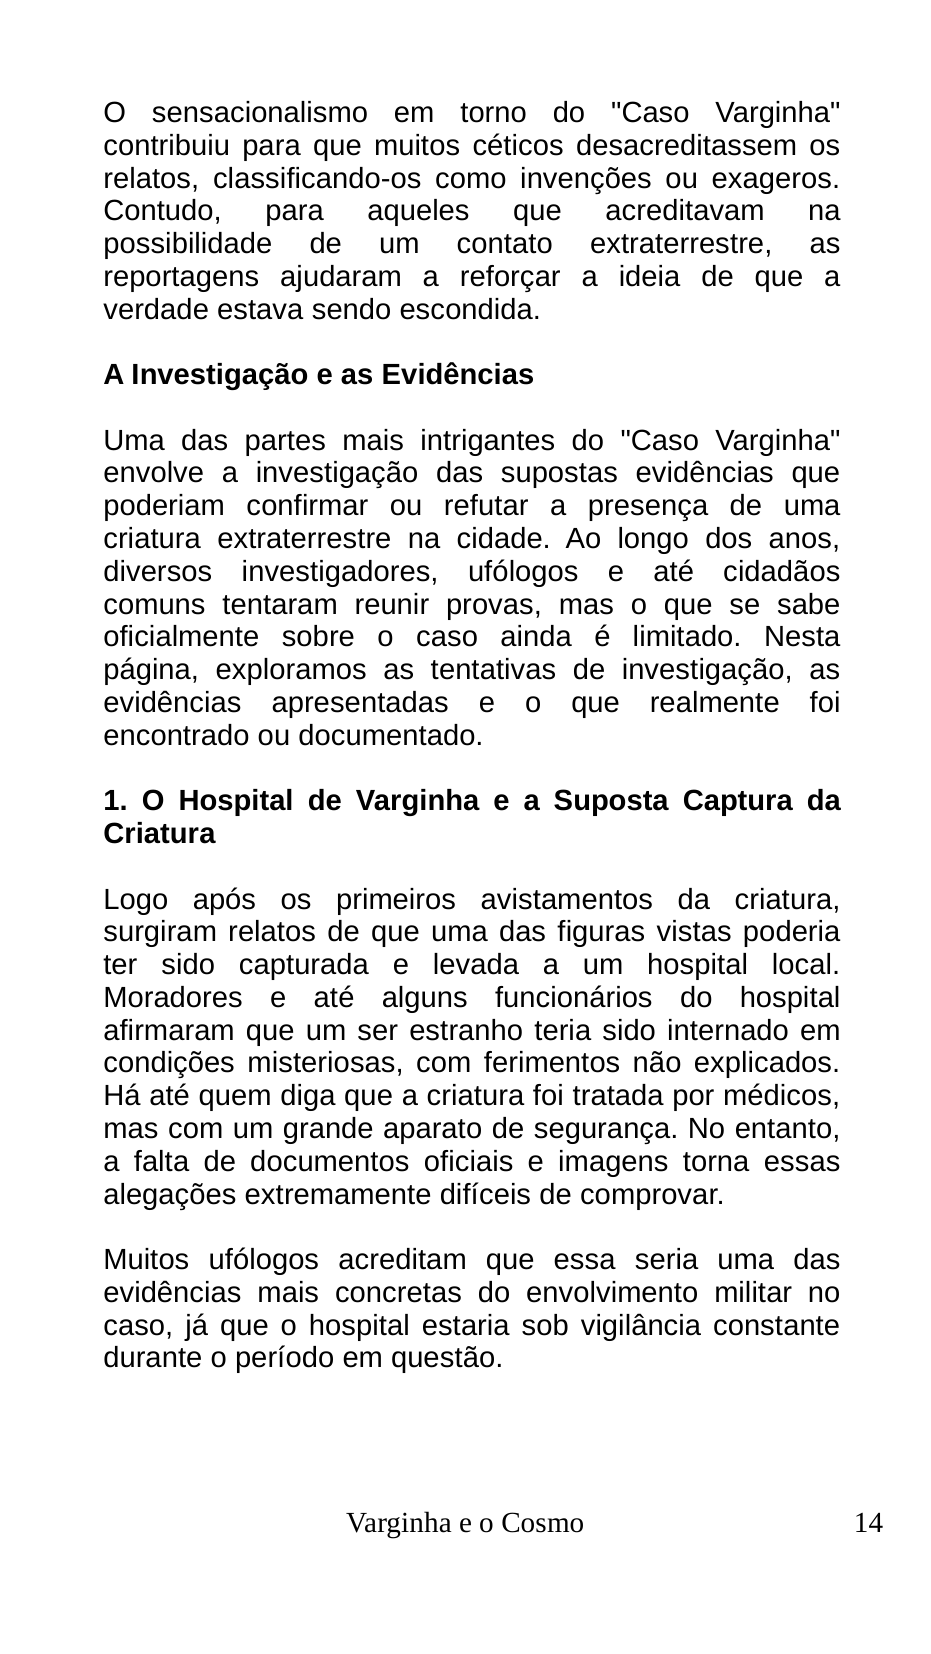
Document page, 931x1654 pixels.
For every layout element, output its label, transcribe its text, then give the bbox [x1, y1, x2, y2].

text_box O sensacionalismo em torno do "Caso Varginha" contribuiu para que muitos céticos desacreditassem os relatos, classificando-os como invenções ou exageros. Contudo, para aqueles que acreditavam na possibilidade de um contato extraterrestre, as reportagens ajudaram a reforçar a ideia de que a verdade estava sendo escondida. A Investigação e as Evidências Uma das partes mais intrigantes do "Caso Varginha" envolve a investigação das supostas evidências que poderiam confirmar ou refutar a presença de uma criatura extraterrestre na cidade. Ao longo dos anos, diversos investigadores, ufólogos e até cidadãos comuns tentaram reunir provas, mas o que se sabe oficialmente sobre o caso ainda é limitado. Nesta página, exploramos as tentativas de investigação, as evidências apresentadas e o que realmente foi encontrado ou documentado. 1. O Hospital de Varginha e a Suposta Captura da Criatura Logo após os primeiros avistamentos da criatura, surgiram relatos de que uma das figuras vistas poderia ter sido capturada e levada a um hospital local. Moradores e até alguns funcionários do hospital afirmaram que um ser estranho teria sido internado em condições misteriosas, com ferimentos não explicados. Há até quem diga que a criatura foi tratada por médicos, mas com um grande aparato de segurança. No entanto, a falta de documentos oficiais e imagens torna essas alegações extremamente difíceis de comprovar. Muitos ufólogos acreditam que essa seria uma das evidências mais concretas do envolvimento militar no caso, já que o hospital estaria sob vigilância constante durante o período em questão. [88, 88, 857, 1446]
